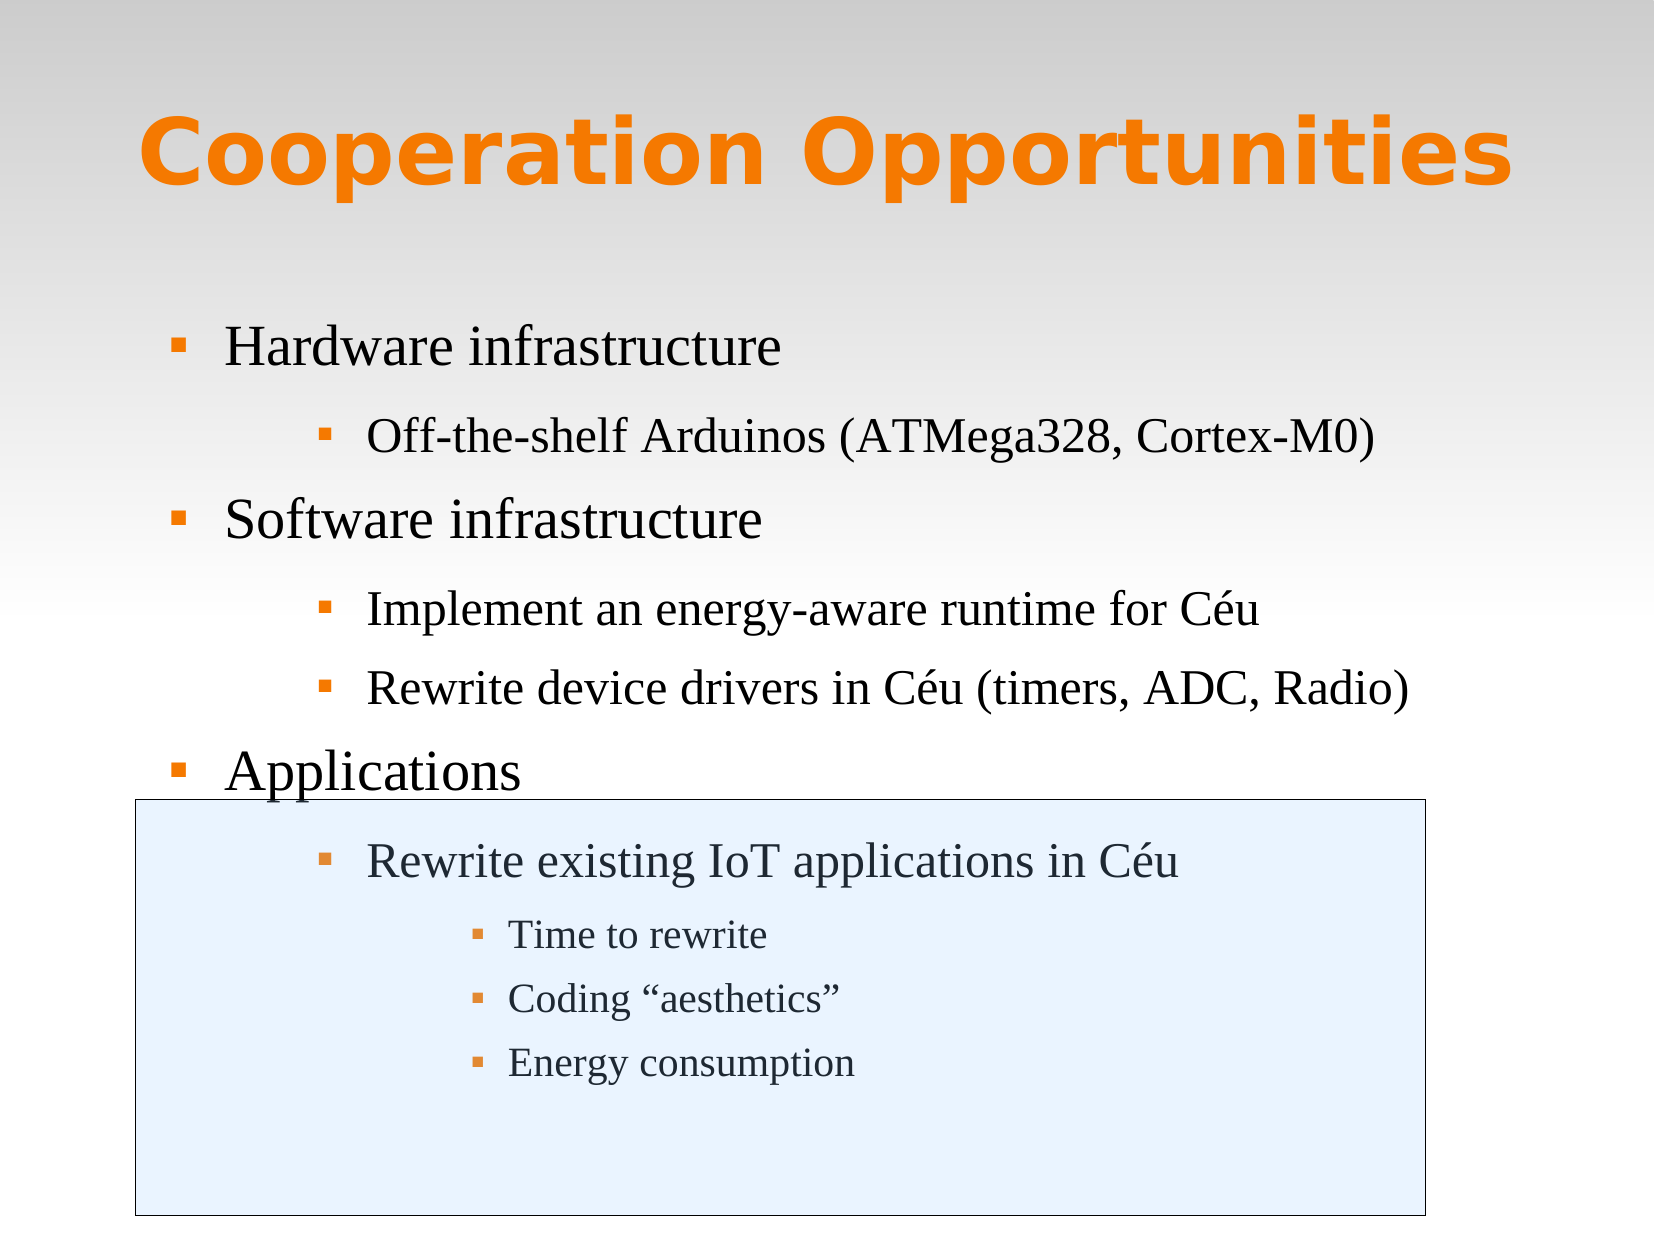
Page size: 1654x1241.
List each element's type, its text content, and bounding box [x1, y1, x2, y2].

text_box [135, 799, 1426, 1216]
title Cooperation Opportunities [82, 49, 1571, 257]
list Hardware infrastructure Off-the-shelf Arduinos (ATMega328, Cortex-M0) Software infrastructure Implement an energy-aware runtime for Céu Rewrite device drivers in Céu (timers, ADC, Radio) Applications Rewrite existing IoT applications in Céu Time to rewrite Coding “aesthetics” Energy consumption [82, 313, 1538, 1220]
